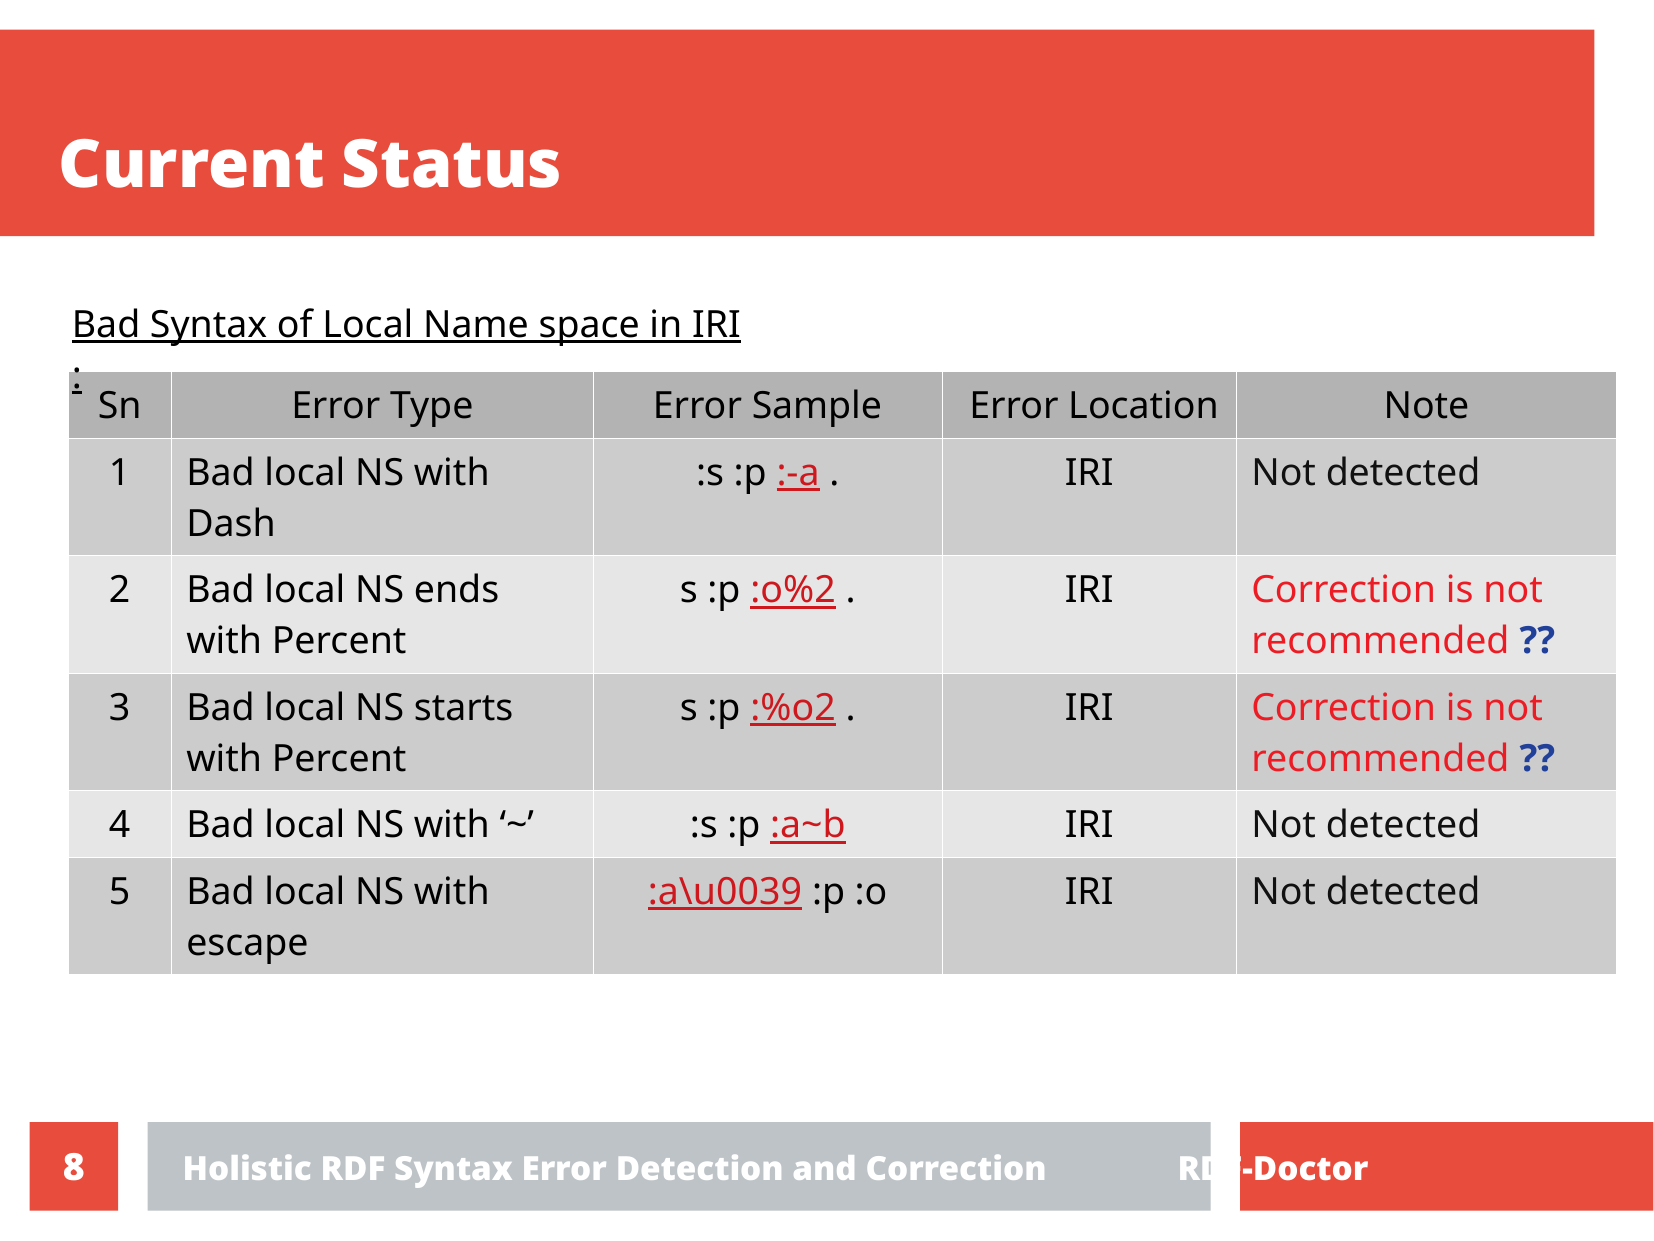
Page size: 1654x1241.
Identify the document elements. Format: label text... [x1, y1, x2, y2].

table_cell IRI [943, 439, 1236, 555]
table_cell 3 [69, 674, 171, 790]
table_cell Bad local NS with ‘~’ [172, 791, 593, 857]
table_header Note [1237, 372, 1616, 438]
table_cell IRI [943, 674, 1236, 790]
table_cell :a\u0039 :p :o [594, 858, 942, 974]
table_cell Correction is not recommended ?? [1237, 556, 1616, 673]
table_cell s :p :o%2 . [594, 556, 942, 673]
table_cell Not detected [1237, 858, 1616, 974]
table_cell Correction is not recommended ?? [1237, 674, 1616, 790]
table_header Error Type [172, 400, 593, 438]
table_header Error Sample [594, 372, 942, 438]
table_cell 2 [69, 556, 171, 673]
text_box Holistic RDF Syntax Error Detection and Correction RDF-Doctor [182, 1137, 1638, 1191]
table_cell IRI [943, 791, 1236, 857]
table_cell Bad local NS with Dash [172, 439, 593, 555]
table_cell :s :p :-a . [594, 439, 942, 555]
table_header Sn [69, 400, 171, 438]
table_cell Bad local NS with escape [172, 858, 593, 974]
table_cell IRI [943, 858, 1236, 974]
table_cell 1 [69, 439, 171, 555]
table_cell Bad local NS starts with Percent [172, 674, 593, 790]
table_cell 5 [69, 858, 171, 974]
table_cell Bad local NS ends with Percent [172, 556, 593, 673]
table_cell IRI [943, 556, 1236, 673]
table_cell 4 [69, 791, 171, 857]
table_cell :s :p :a~b [594, 791, 942, 857]
title Current Status [59, 59, 1595, 207]
table_cell s :p :%o2 . [594, 674, 942, 790]
text_box Bad Syntax of Local Name space in IRI : [57, 289, 760, 400]
table_cell Not detected [1237, 791, 1616, 857]
table_header Error Location [943, 372, 1236, 438]
table_cell Not detected [1237, 439, 1616, 555]
